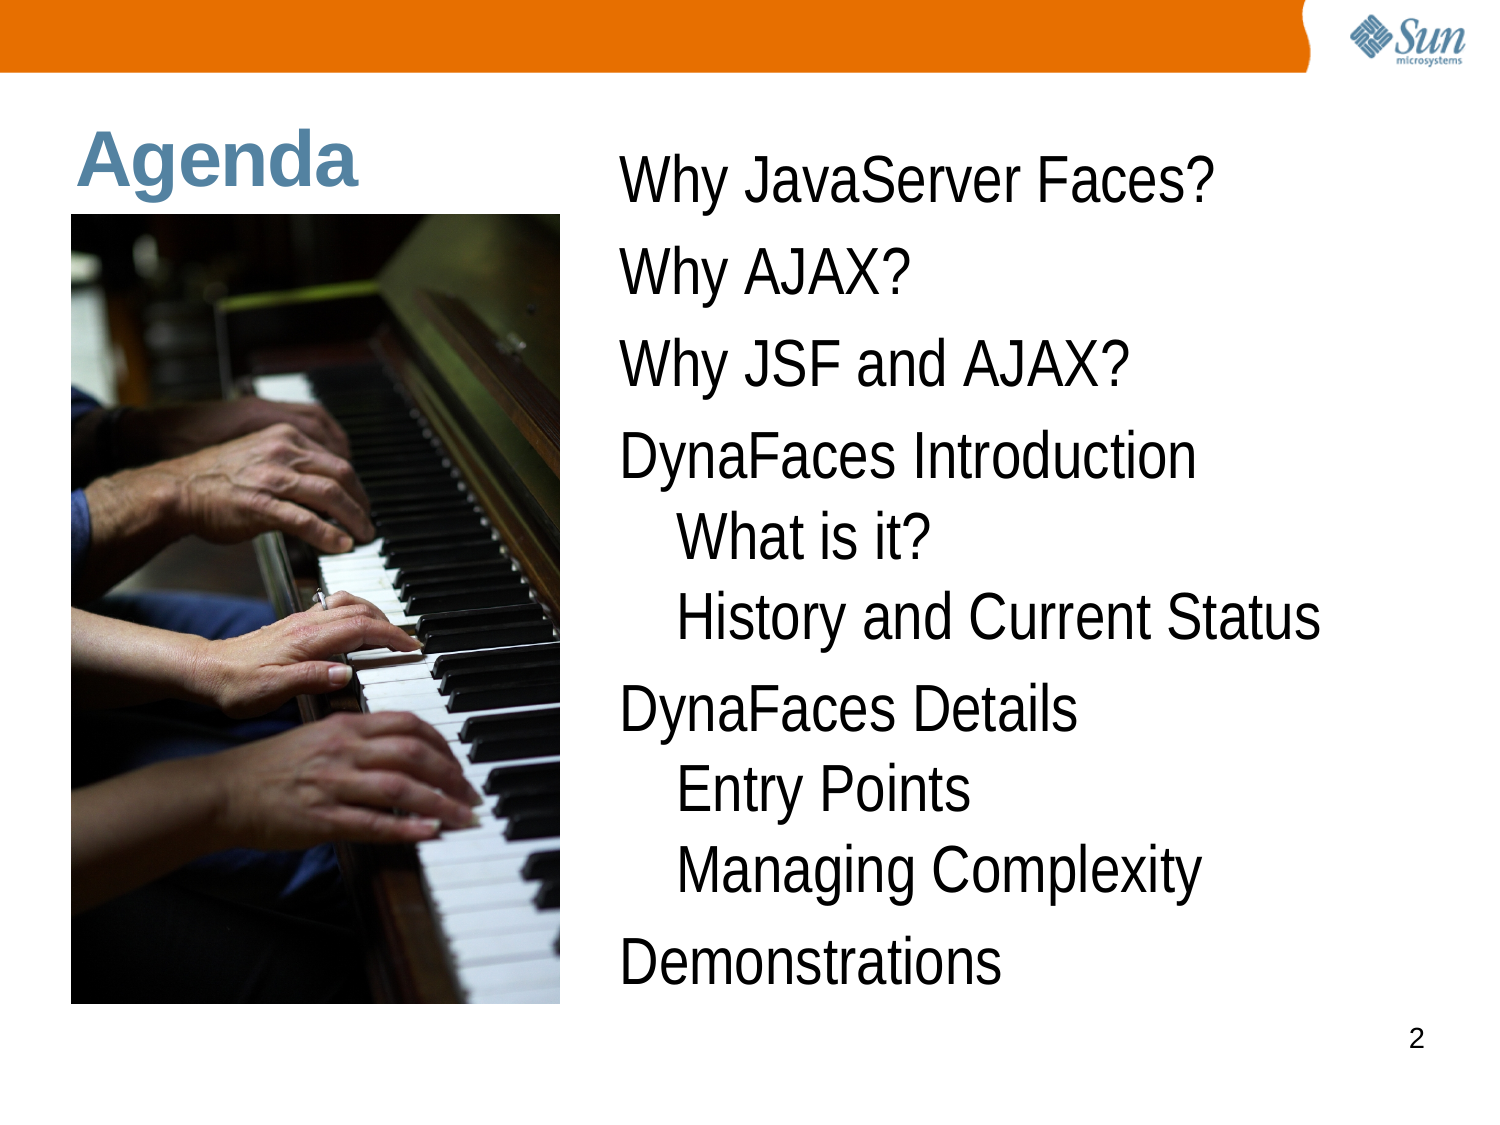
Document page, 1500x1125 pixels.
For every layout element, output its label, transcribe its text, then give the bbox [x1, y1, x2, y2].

list Why JavaServer Faces? Why AJAX? Why JSF and AJAX? DynaFaces Introduction What is it? History and Current Status DynaFaces Details Entry Points Managing Complexity Demonstrations [600, 149, 1388, 1011]
title Agenda [75, 122, 1438, 228]
picture [0, 0, 1500, 75]
picture [71, 214, 560, 1004]
